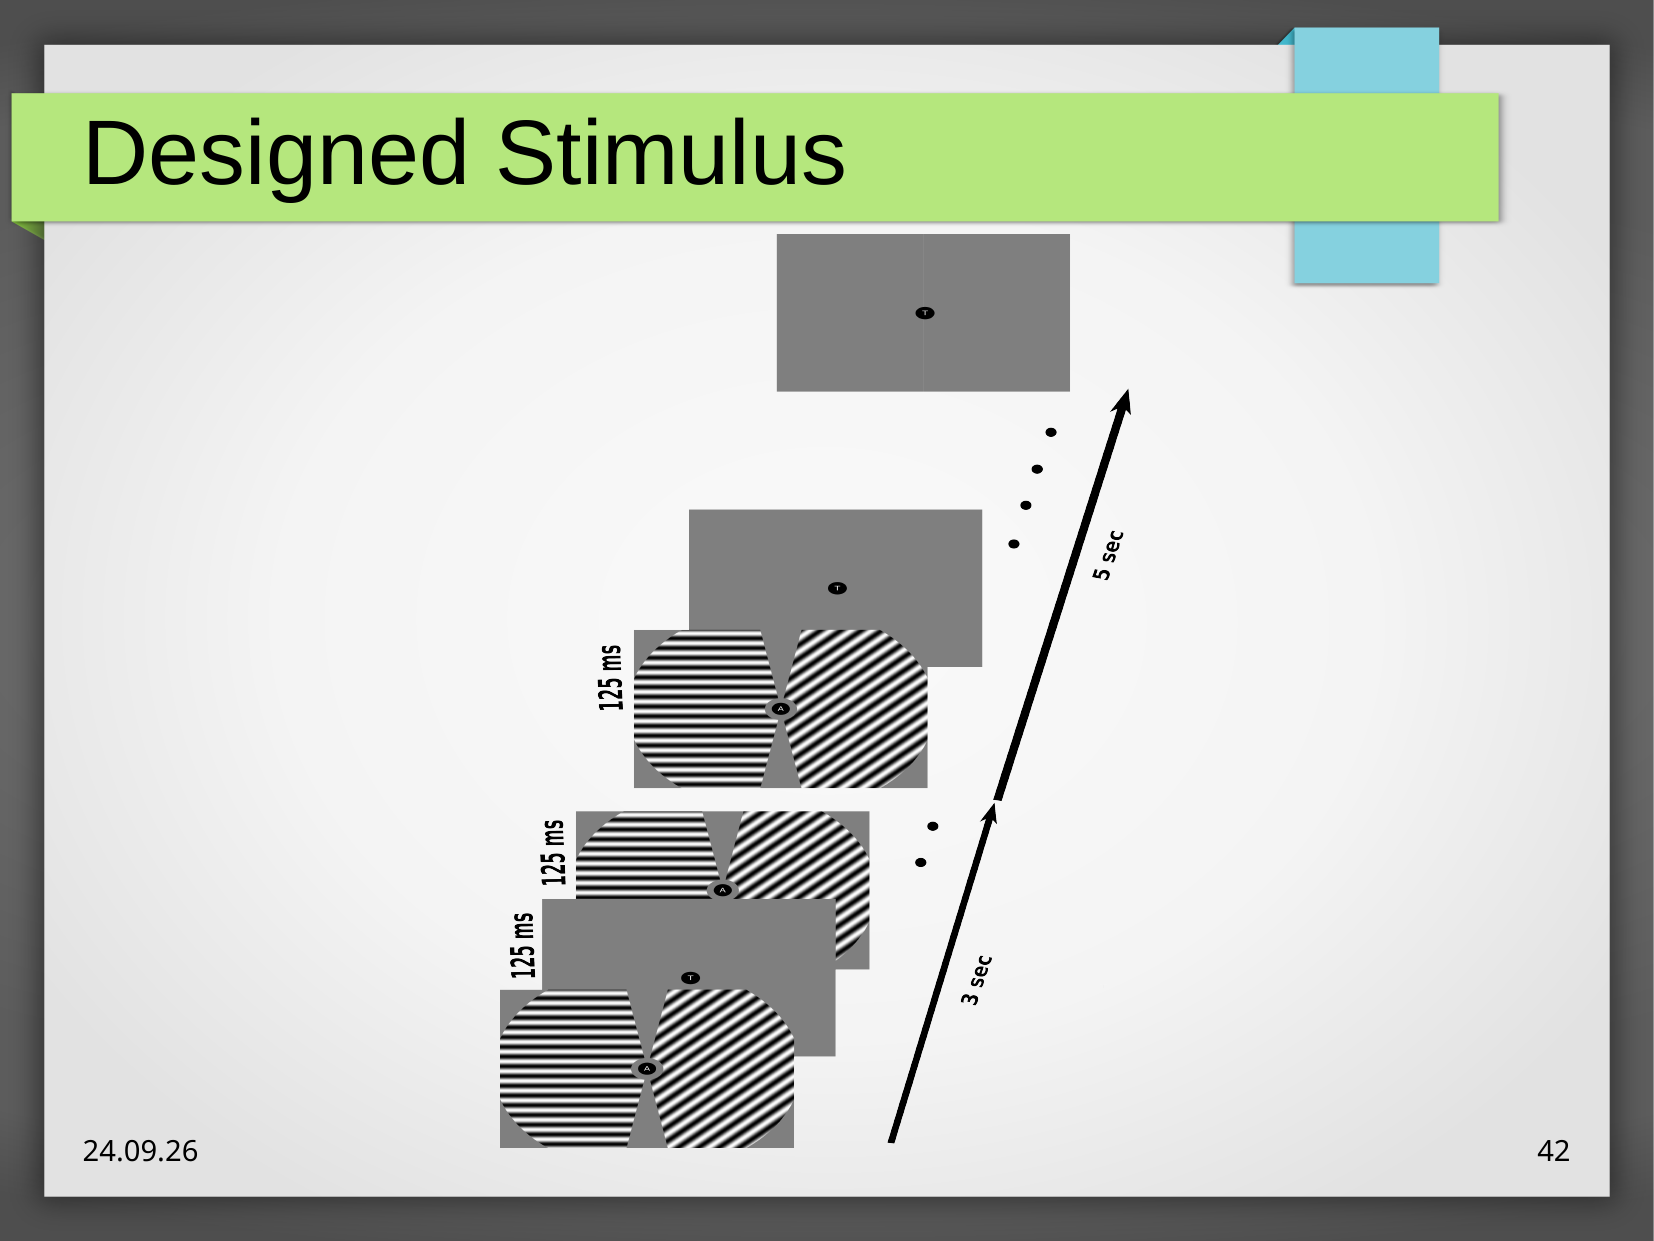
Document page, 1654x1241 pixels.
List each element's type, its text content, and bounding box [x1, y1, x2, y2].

title Designed Stimulus [82, 49, 1571, 257]
picture [0, 0, 1654, 1241]
